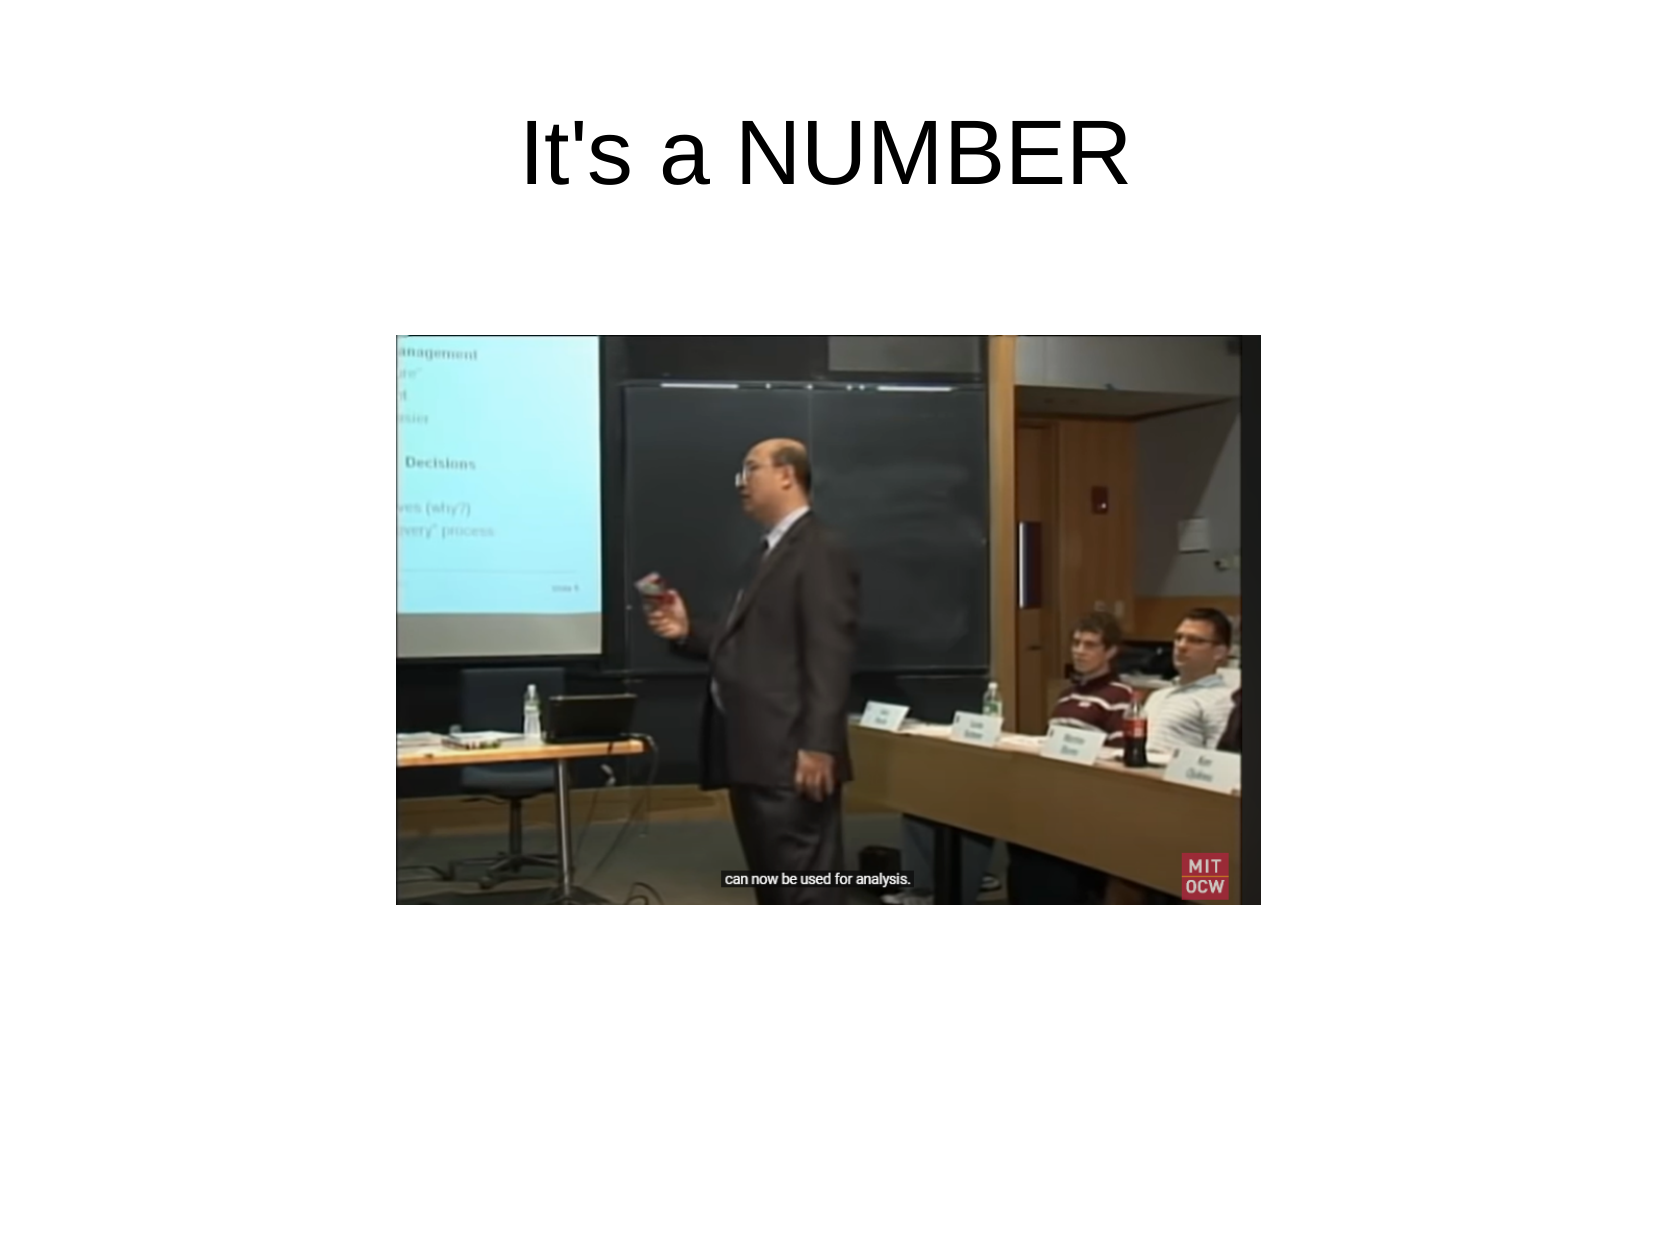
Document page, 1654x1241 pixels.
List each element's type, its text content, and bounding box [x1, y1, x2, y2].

title It's a NUMBER [82, 49, 1571, 257]
picture [396, 335, 1261, 905]
